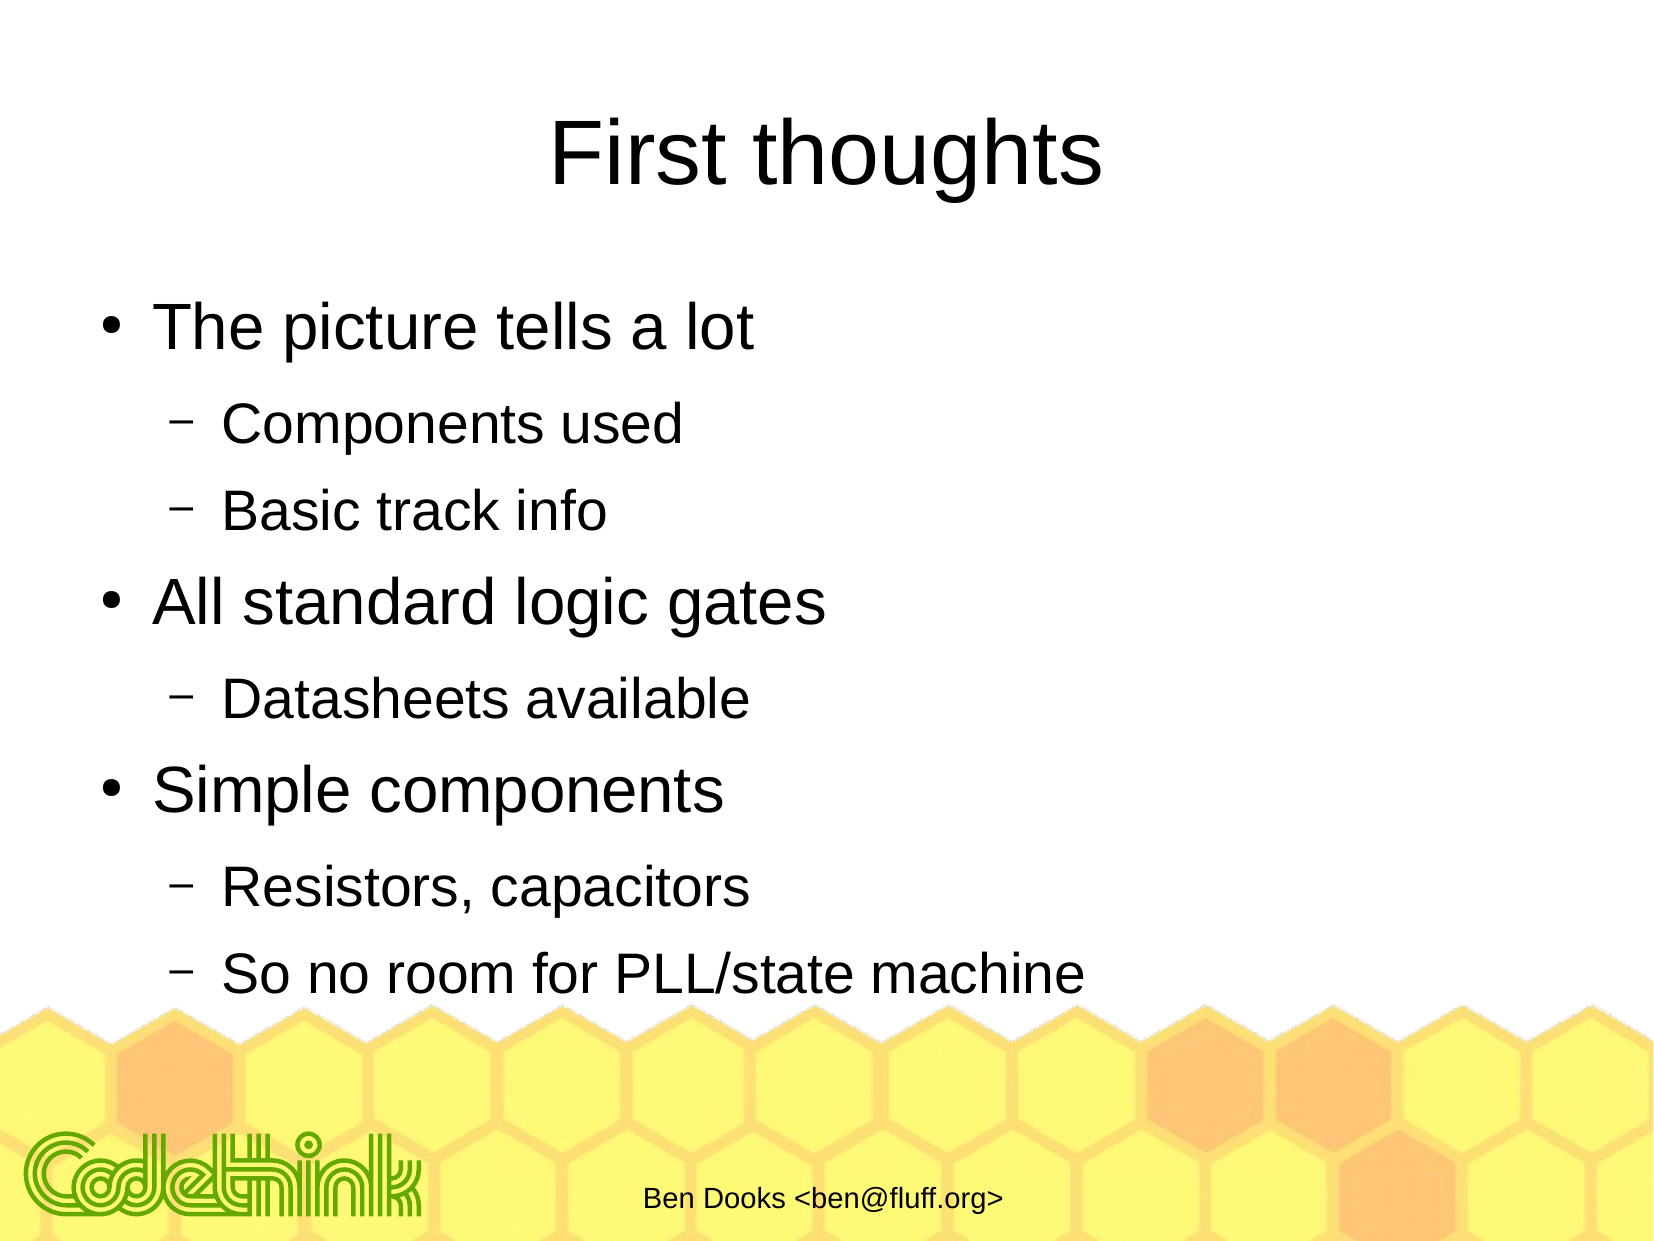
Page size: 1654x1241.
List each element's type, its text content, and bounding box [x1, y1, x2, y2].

list The picture tells a lot Components used Basic track info All standard logic gates Datasheets available Simple components Resistors, capacitors So no room for PLL/state machine [82, 290, 1571, 1010]
picture [0, 1001, 1654, 1241]
title First thoughts [82, 49, 1571, 257]
